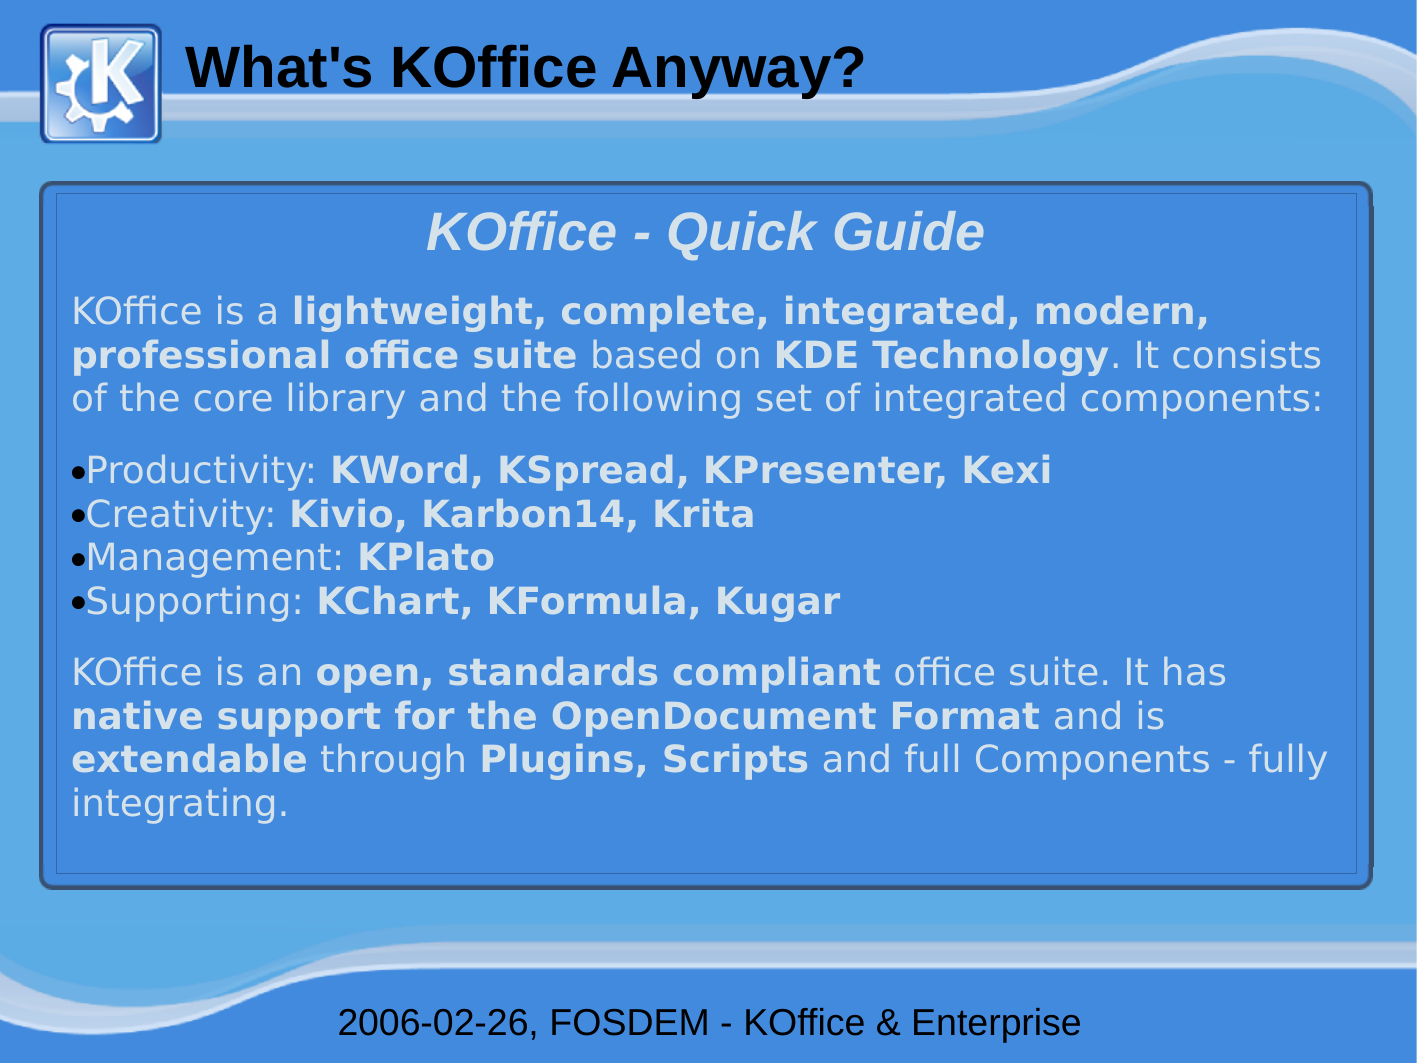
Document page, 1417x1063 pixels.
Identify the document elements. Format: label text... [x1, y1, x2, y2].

text_box KOffice - Quick Guide KOffice is a lightweight, complete, integrated, modern, professional office suite based on KDE Technology. It consists of the core library and the following set of integrated components: Productivity: KWord, KSpread, KPresenter, Kexi Creativity: Kivio, Karbon14, Krita Management: KPlato Supporting: KChart, KFormula, Kugar KOffice is an open, standards compliant office suite. It has native support for the OpenDocument Format and is extendable through Plugins, Scripts and full Components - fully integrating. [56, 193, 1357, 874]
picture [0, 0, 1417, 1063]
text_box What's KOffice Anyway? [170, 27, 1048, 104]
